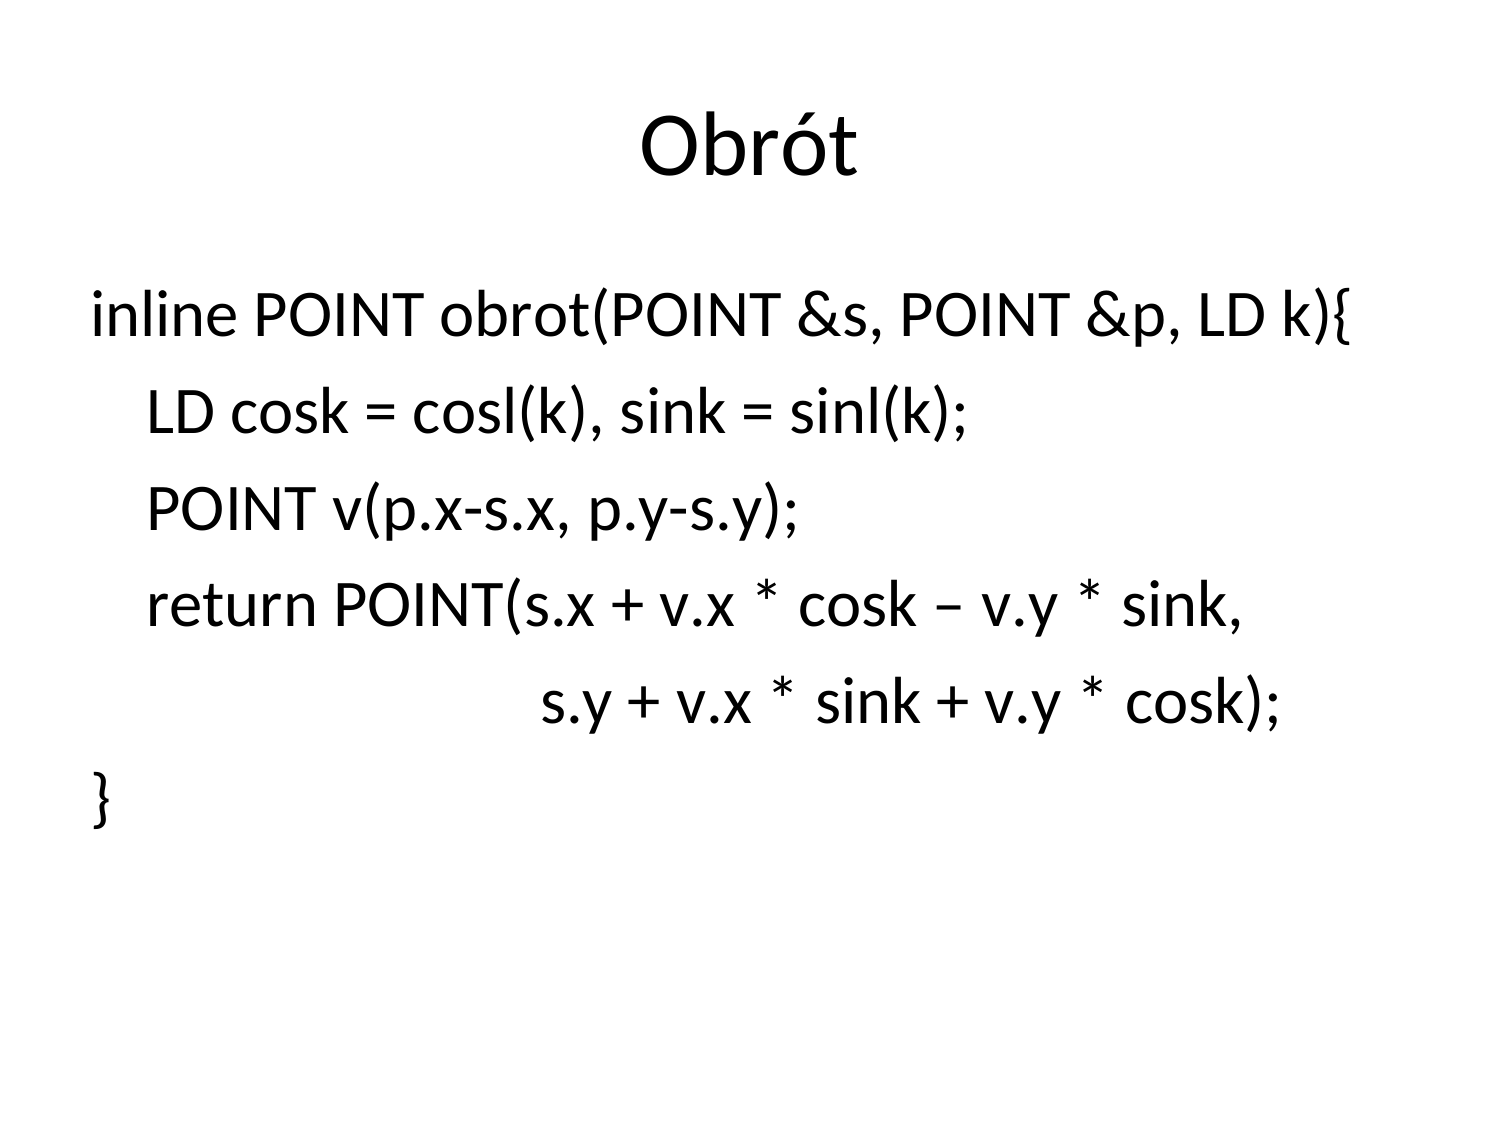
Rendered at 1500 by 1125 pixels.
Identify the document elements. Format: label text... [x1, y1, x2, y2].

title Obrót [75, 45, 1426, 233]
list inline POINT obrot(POINT &s, POINT &p, LD k){ LD cosk = cosl(k), sink = sinl(k); POINT v(p.x-s.x, p.y-s.y); return POINT(s.x + v.x * cosk – v.y * sink, s.y + v.x * sink + v.y * cosk); } [75, 262, 1426, 1005]
